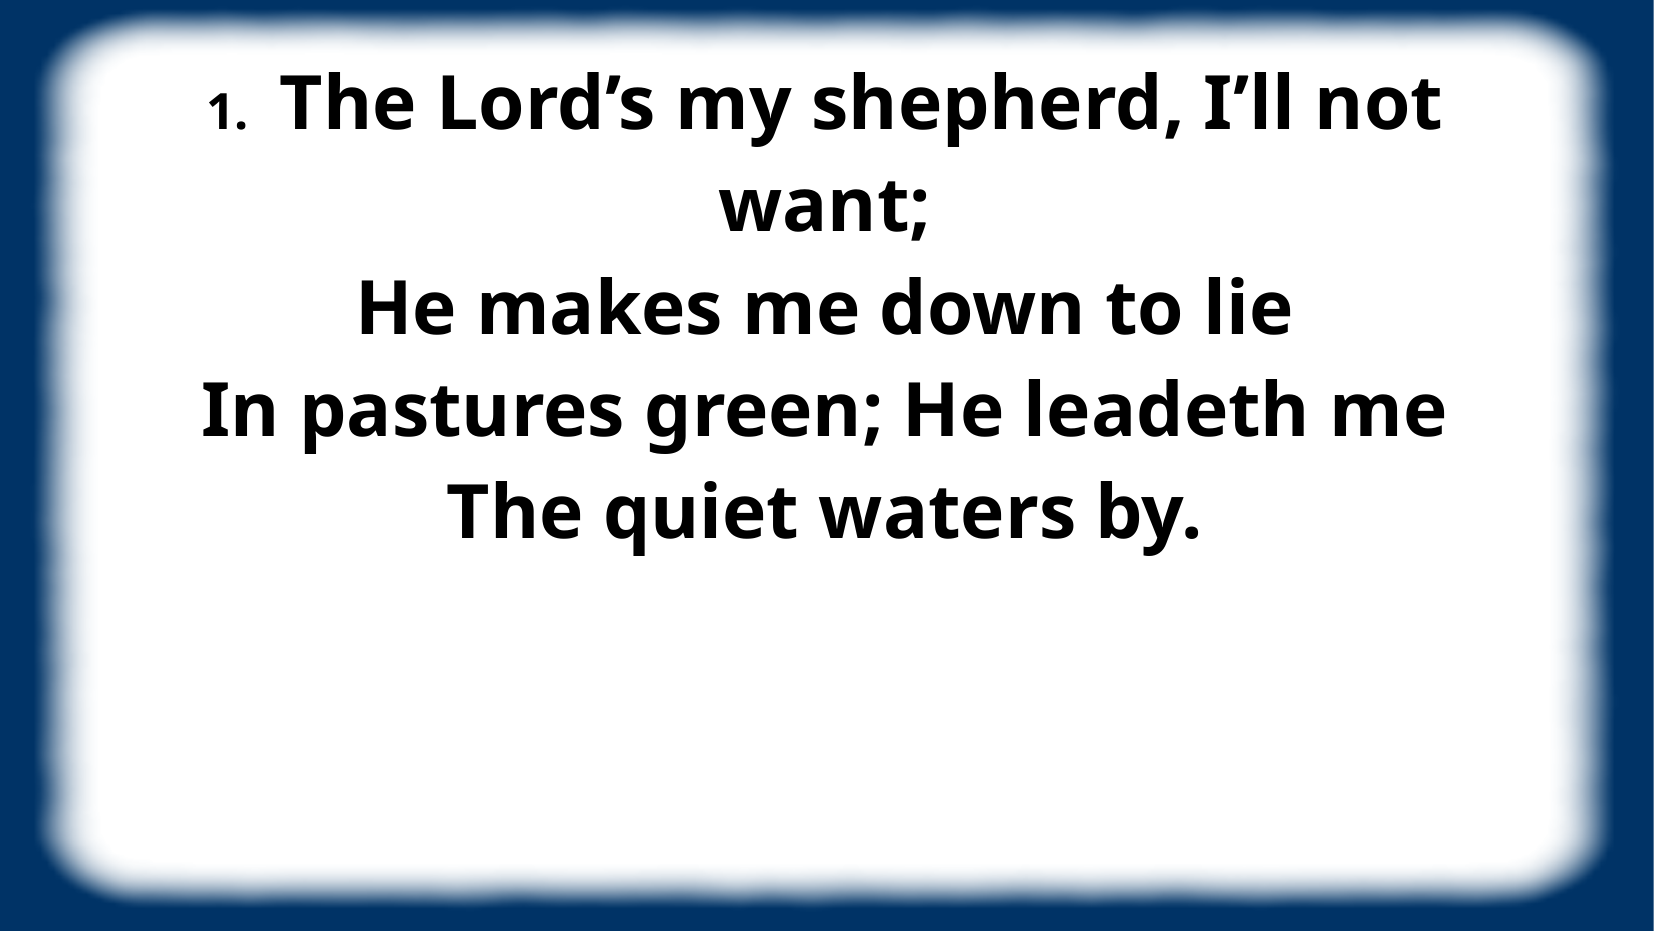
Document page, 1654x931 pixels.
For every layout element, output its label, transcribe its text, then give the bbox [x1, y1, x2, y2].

text_box 1. The Lord’s my shepherd, I’ll not want; He makes me down to lie In pastures green; He leadeth me The quiet waters by. [90, 42, 1561, 457]
picture [0, 0, 1654, 931]
